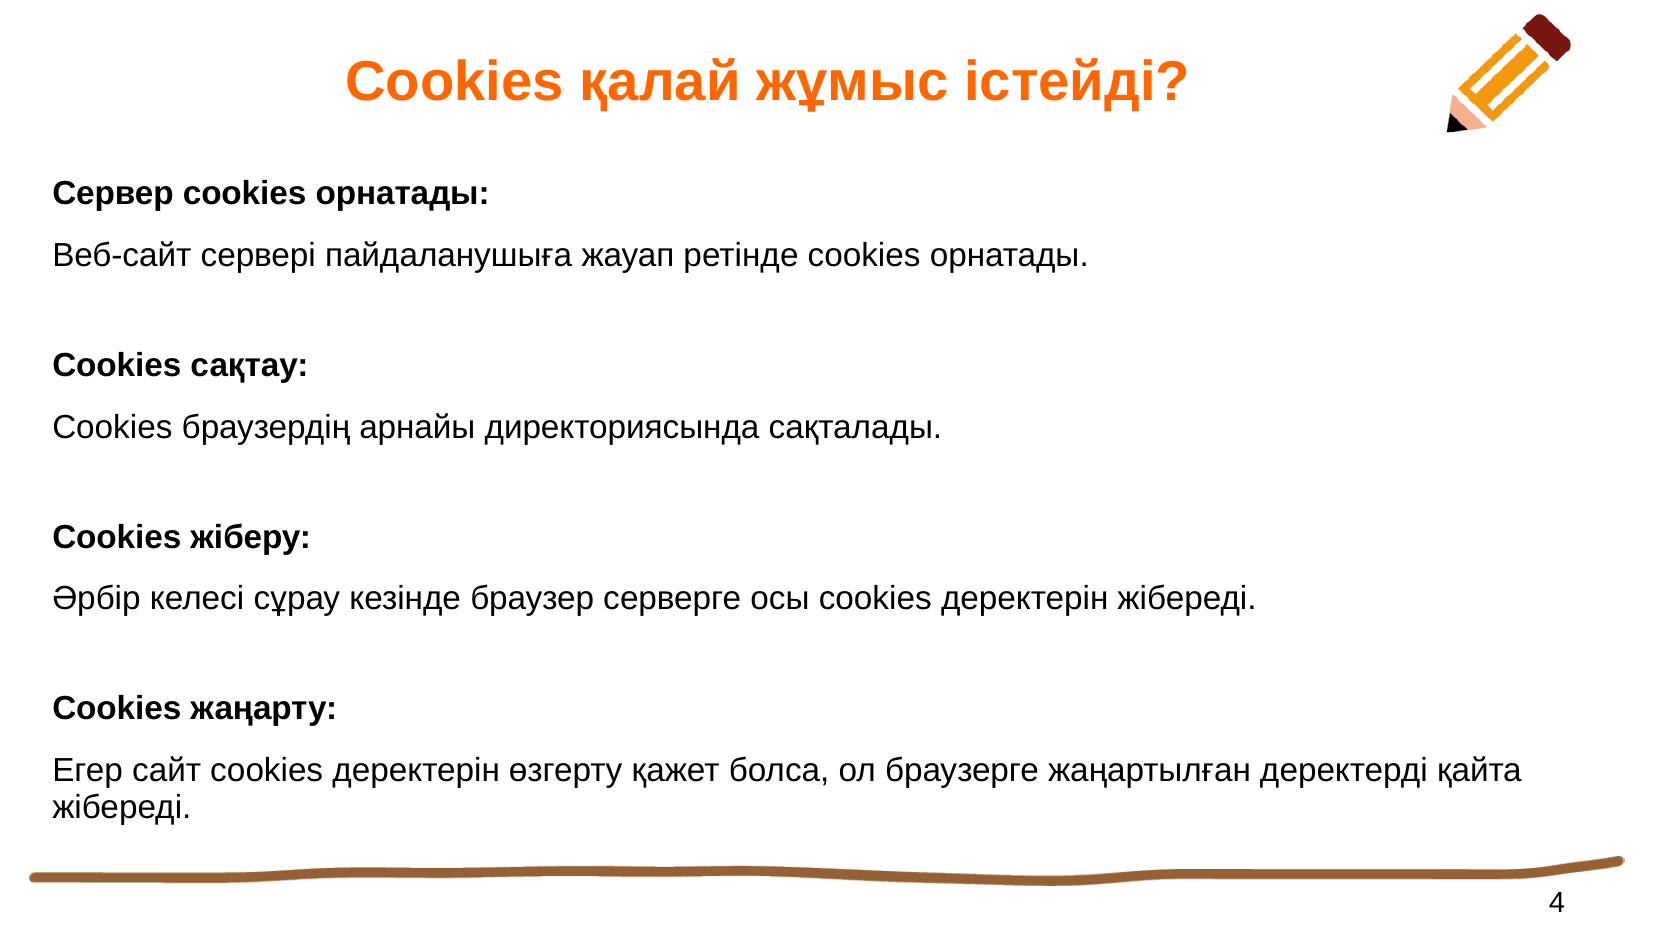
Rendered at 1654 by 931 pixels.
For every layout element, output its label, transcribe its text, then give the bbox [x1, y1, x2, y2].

text_box Сервер cookies орнатады: Веб-сайт сервері пайдаланушыға жауап ретінде cookies орнатады. Cookies сақтау: Cookies браузердің арнайы директориясында сақталады. Cookies жіберу: Әрбір келесі сұрау кезінде браузер серверге осы cookies деректерін жібереді. Cookies жаңарту: Егер сайт cookies деректерін өзгерту қажет болса, ол браузерге жаңартылған деректерді қайта жібереді. [37, 167, 1613, 805]
picture [1446, 14, 1571, 133]
title Cookies қалай жұмыс істейді? [88, 29, 1447, 133]
picture [29, 856, 1625, 886]
